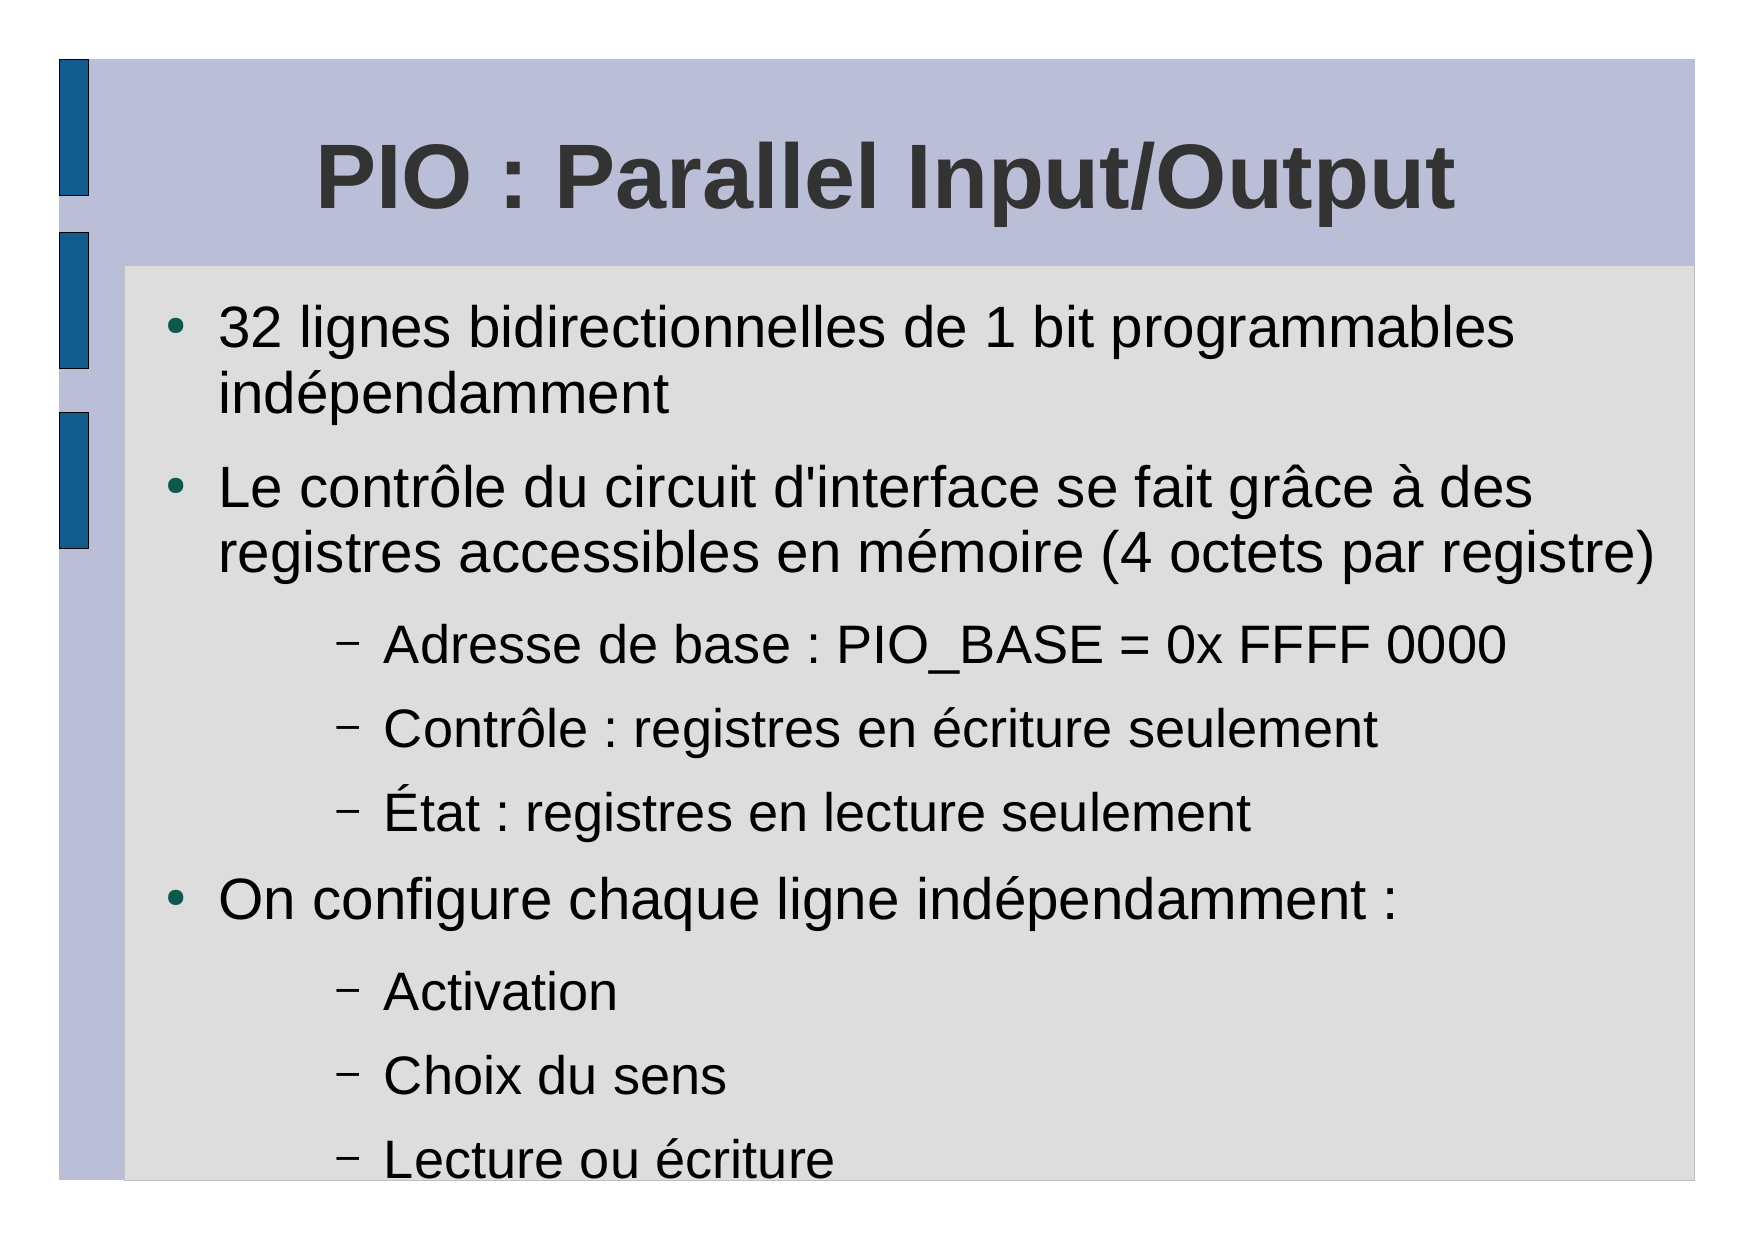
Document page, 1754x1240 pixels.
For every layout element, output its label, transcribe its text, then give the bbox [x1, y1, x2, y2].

title PIO : Parallel Input/Output [118, 88, 1654, 266]
list 32 lignes bidirectionnelles de 1 bit programmables indépendamment Le contrôle du circuit d'interface se fait grâce à des registres accessibles en mémoire (4 octets par registre) Adresse de base : PIO_BASE = 0x FFFF 0000 Contrôle : registres en écriture seulement État : registres en lecture seulement On configure chaque ligne indépendamment : Activation Choix du sens Lecture ou écriture [147, 295, 1684, 1240]
